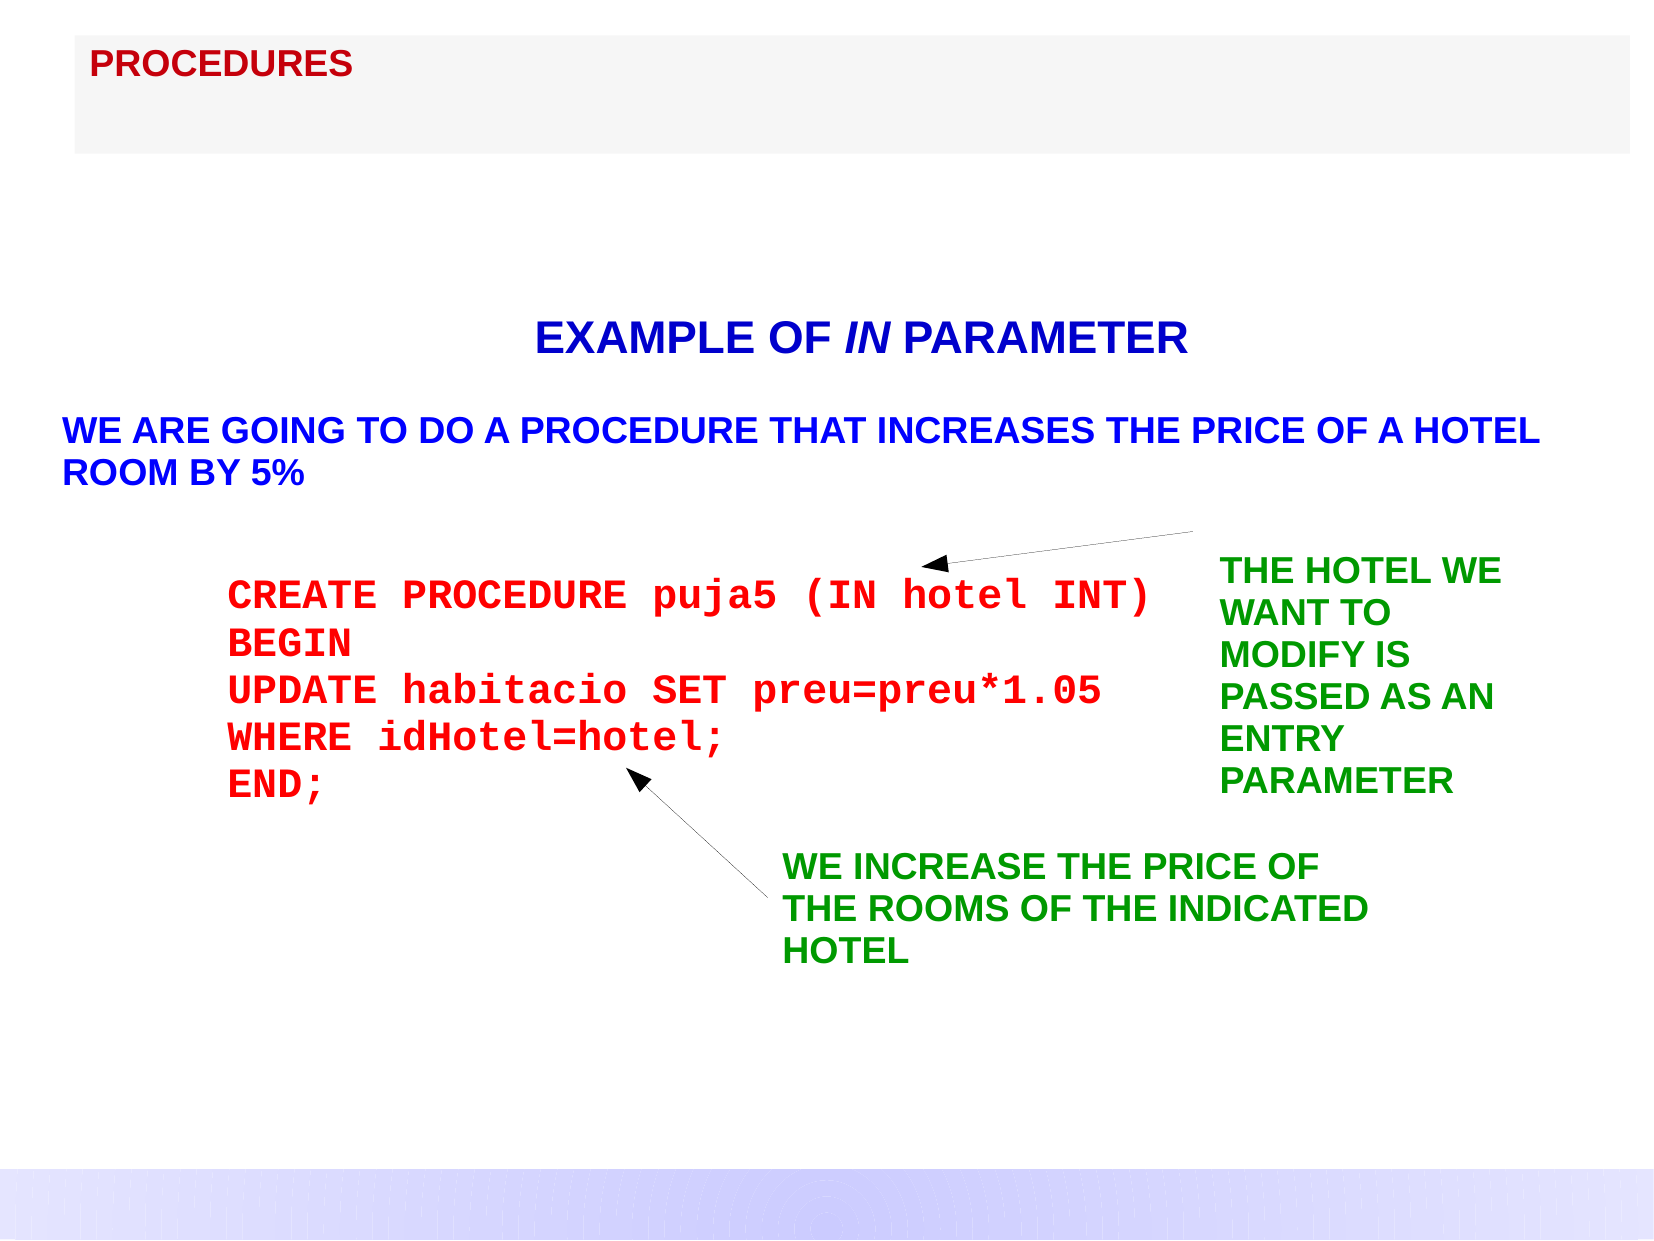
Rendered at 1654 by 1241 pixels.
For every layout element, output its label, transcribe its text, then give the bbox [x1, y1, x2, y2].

text_box WE INCREASE THE PRICE OF THE ROOMS OF THE INDICATED HOTEL [767, 838, 1418, 990]
text_box THE HOTEL WE WANT TO MODIFY IS PASSED AS AN ENTRY PARAMETER [1204, 500, 1548, 810]
text_box EXAMPLE OF IN PARAMETER [129, 304, 1607, 372]
text_box WE ARE GOING TO DO A PROCEDURE THAT INCREASES THE PRICE OF A HOTEL ROOM BY 5% [47, 401, 1595, 503]
text_box PROCEDURES [74, 35, 1630, 154]
text_box [0, 304, 1654, 1221]
text_box CREATE PROCEDURE puja5 (IN hotel INT) BEGIN UPDATE habitacio SET preu=preu*1.05 WHERE idHotel=hotel; END; [212, 566, 1489, 821]
